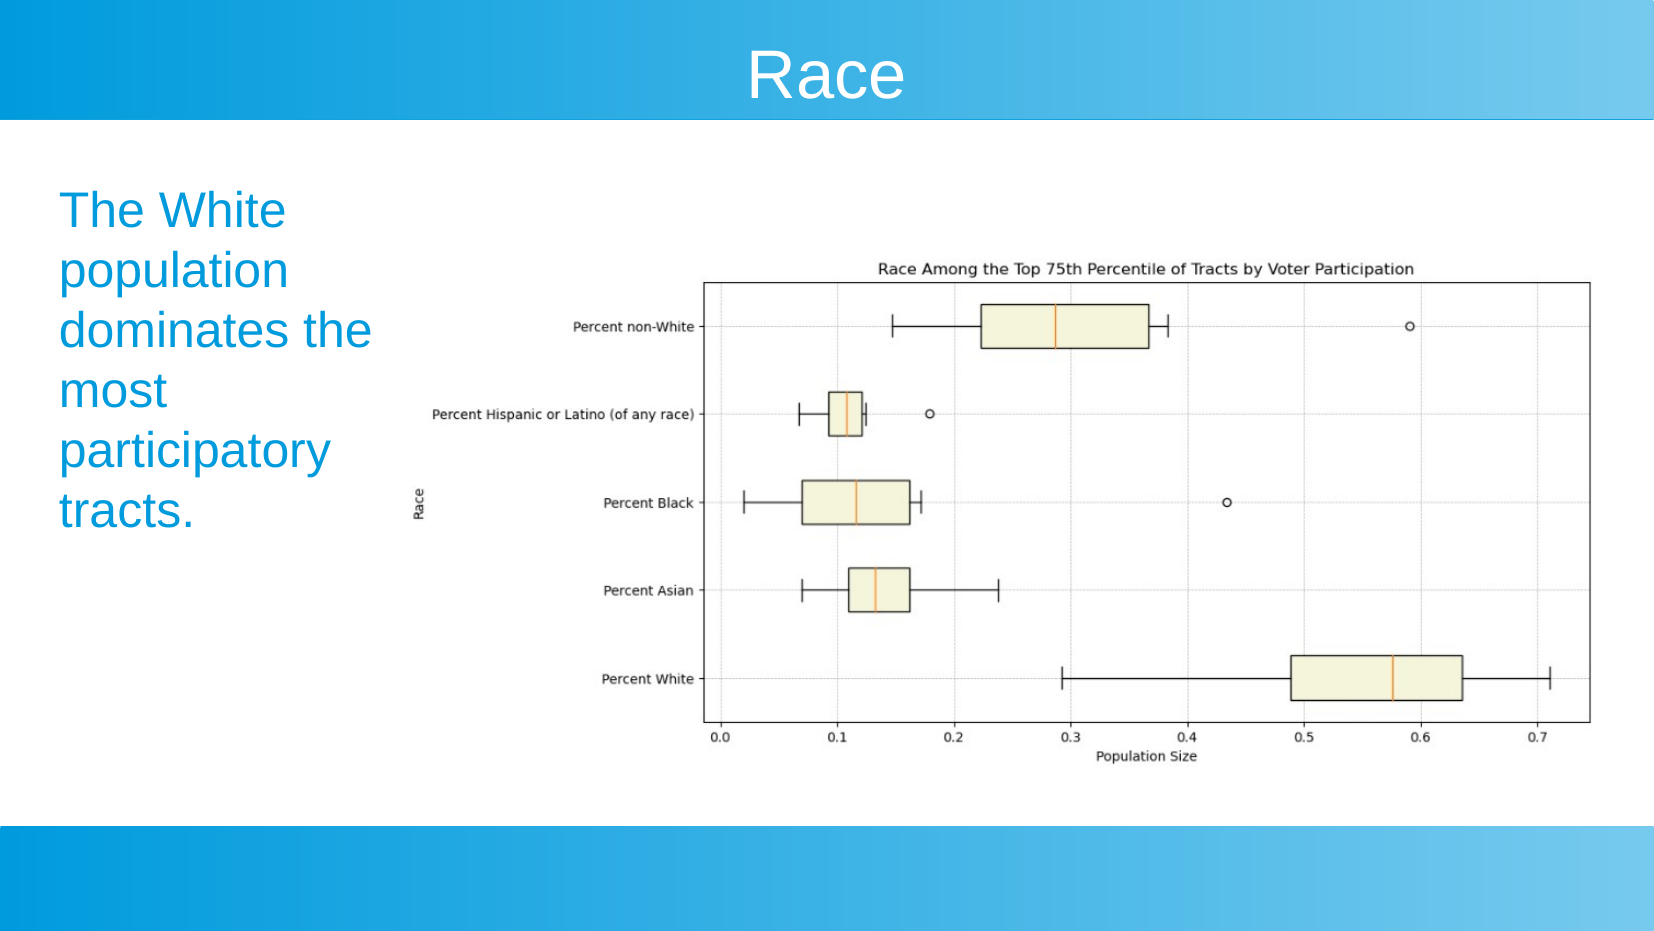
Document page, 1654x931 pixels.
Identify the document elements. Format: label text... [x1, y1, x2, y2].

picture [410, 258, 1595, 768]
list The White population dominates the most participatory tracts. [59, 177, 411, 768]
title Race [59, 29, 1595, 108]
